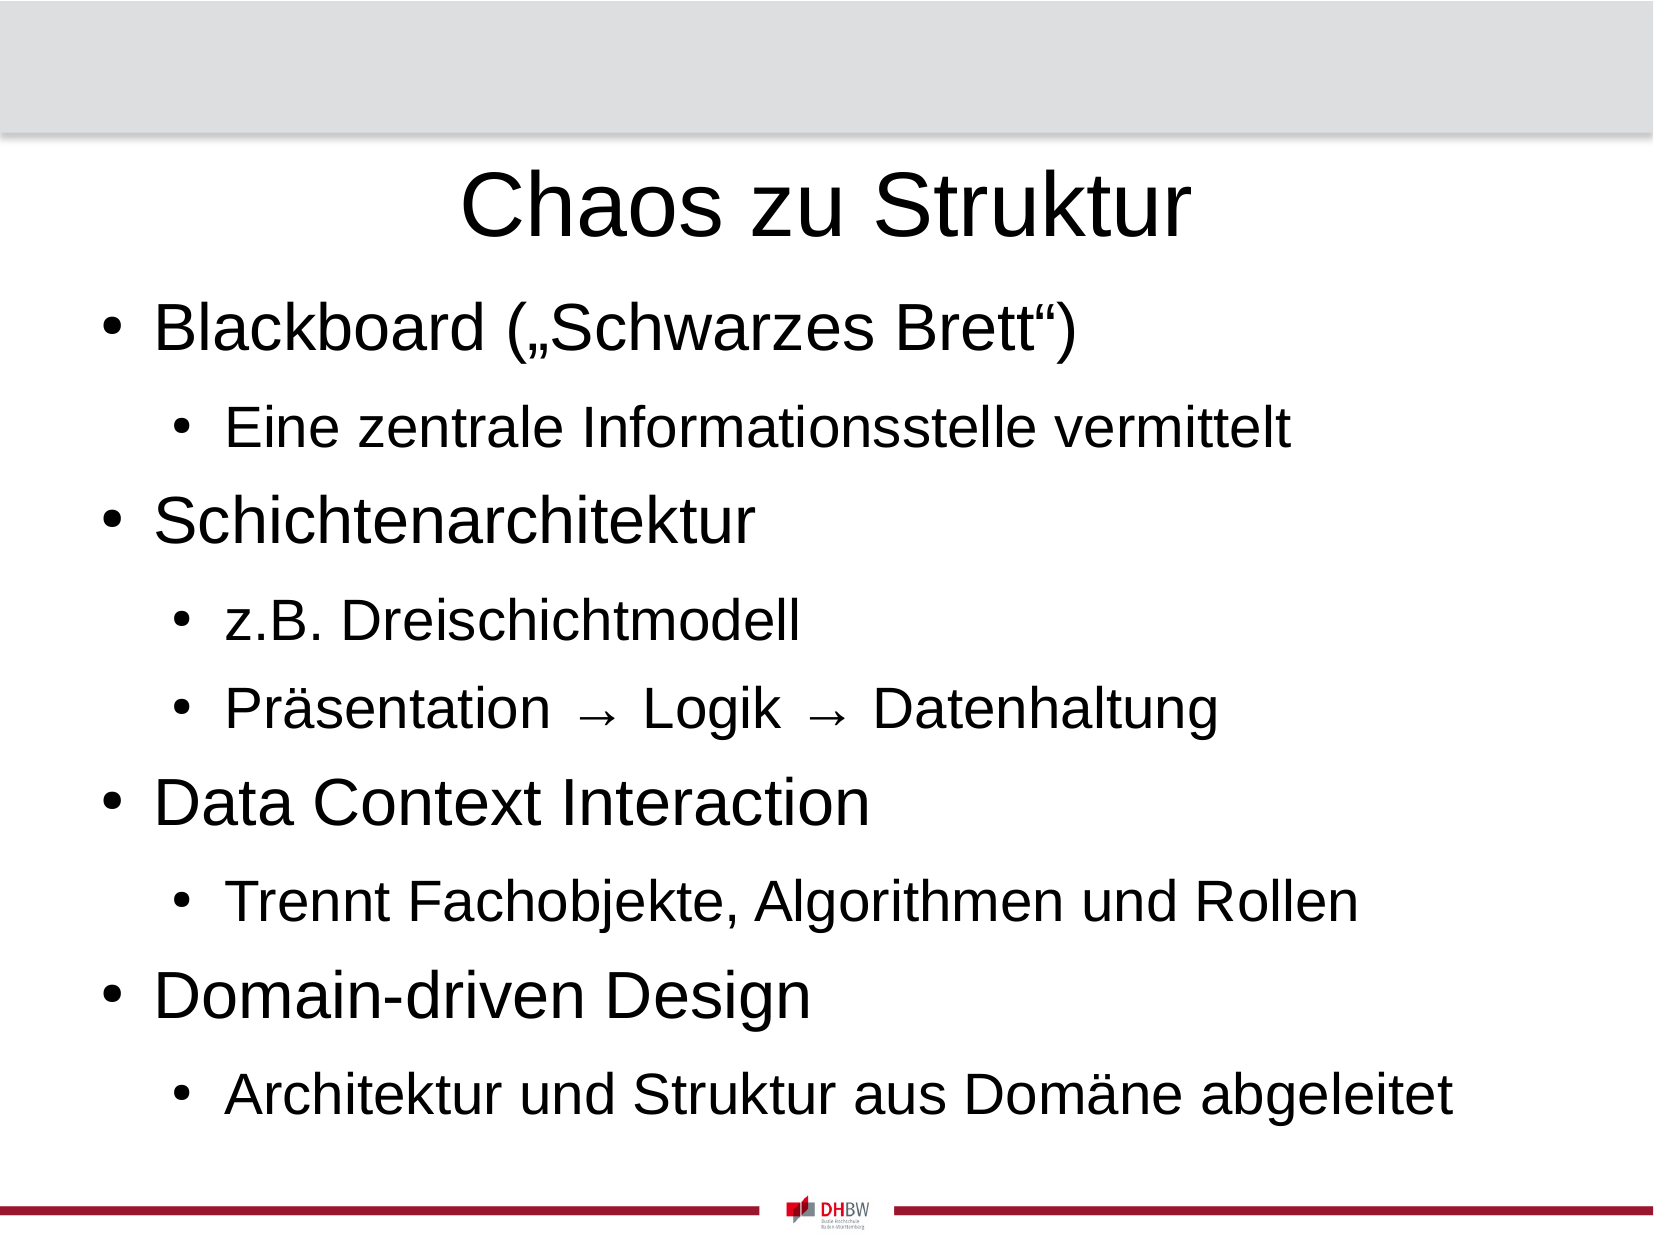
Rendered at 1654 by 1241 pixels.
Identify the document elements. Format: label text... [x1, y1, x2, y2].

title Chaos zu Struktur [82, 147, 1571, 257]
picture [0, 1, 1654, 1237]
list Blackboard („Schwarzes Brett“) Eine zentrale Informationsstelle vermittelt Schichtenarchitektur z.B. Dreischichtmodell Präsentation → Logik → Datenhaltung Data Context Interaction Trennt Fachobjekte, Algorithmen und Rollen Domain-driven Design Architektur und Struktur aus Domäne abgeleitet [82, 290, 1565, 1126]
